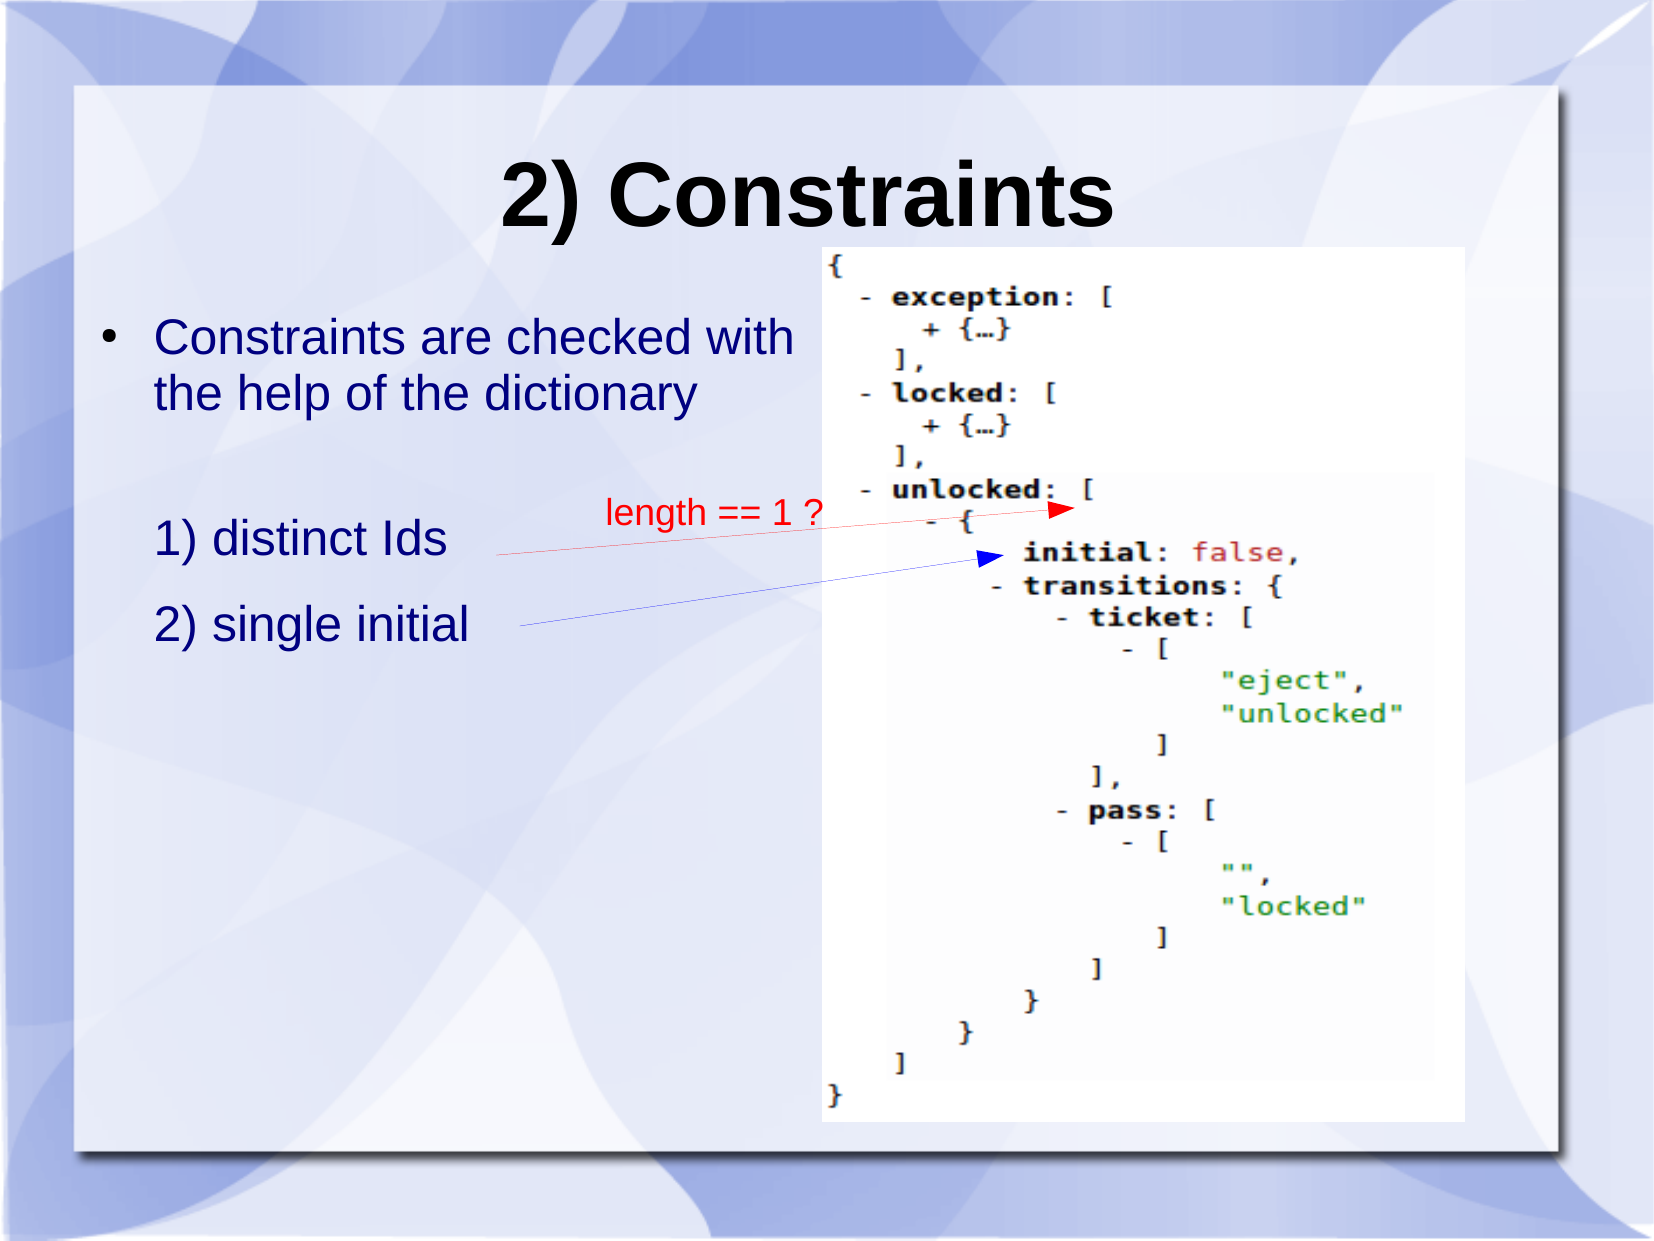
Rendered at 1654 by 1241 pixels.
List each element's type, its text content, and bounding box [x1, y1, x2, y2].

picture [0, 0, 1654, 1241]
list Constraints are checked with the help of the dictionary [82, 224, 839, 745]
title 2) Constraints [82, 90, 1536, 298]
